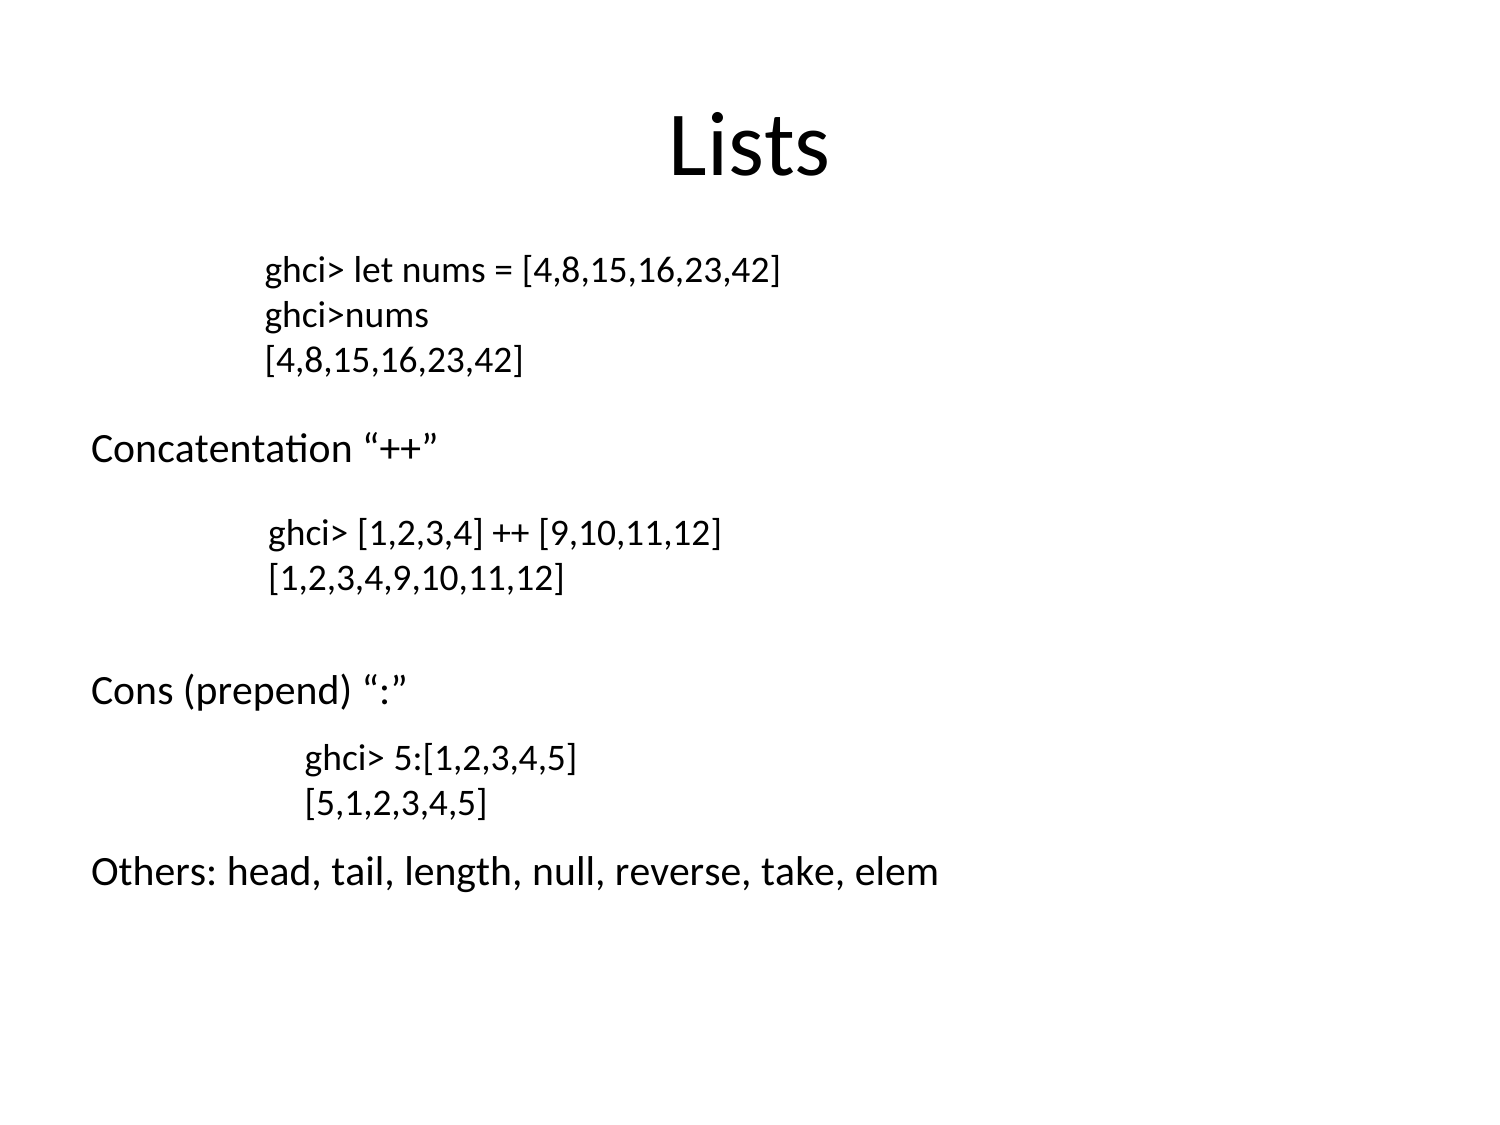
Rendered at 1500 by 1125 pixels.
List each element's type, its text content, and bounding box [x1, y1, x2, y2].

text_box ghci> let nums = [4,8,15,16,23,42] ghci>nums [4,8,15,16,23,42] [249, 237, 1063, 433]
text_box Concatentation “++” Cons (prepend) “:” Others: head, tail, length, null, reverse, take, elem [75, 262, 1426, 1005]
text_box ghci> [1,2,3,4] ++ [9,10,11,12] [1,2,3,4,9,10,11,12] [253, 499, 755, 606]
text_box ghci> 5:[1,2,3,4,5] [5,1,2,3,4,5] [289, 724, 610, 831]
text_box Lists [75, 45, 1426, 233]
